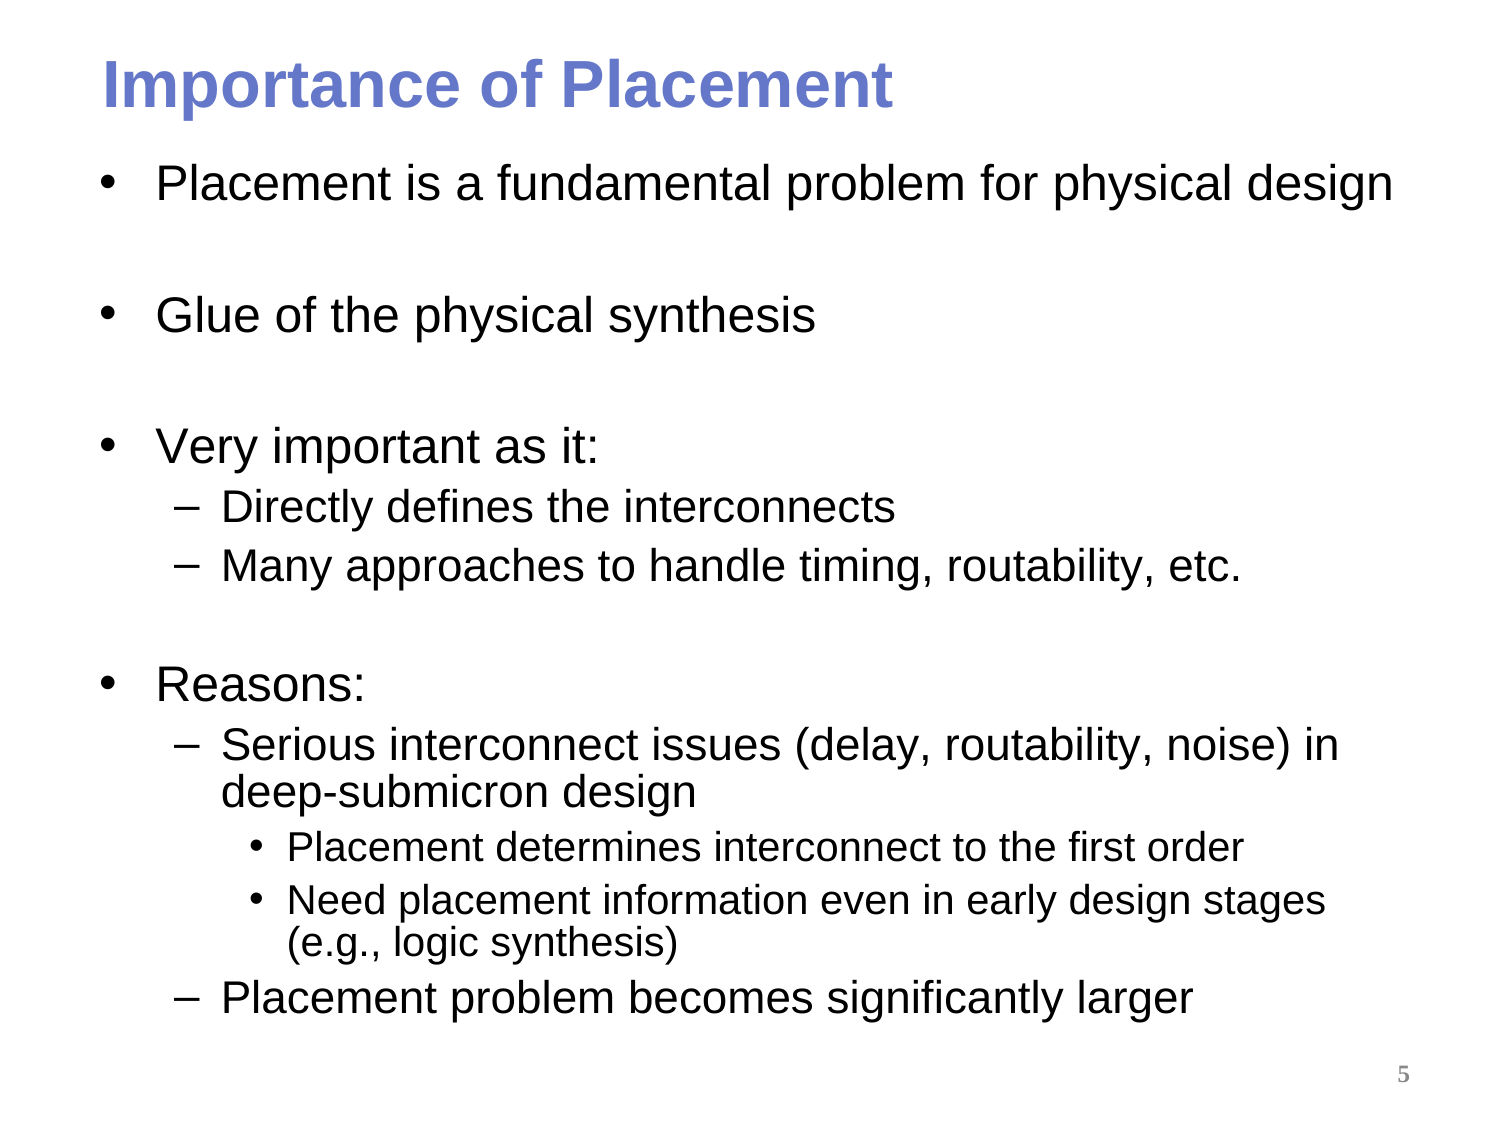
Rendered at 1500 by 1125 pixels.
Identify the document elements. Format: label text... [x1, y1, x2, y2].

text_box Placement is a fundamental problem for physical design Glue of the physical synthesis Very important as it: Directly defines the interconnects Many approaches to handle timing, routability, etc. Reasons: Serious interconnect issues (delay, routability, noise) in deep-submicron design Placement determines interconnect to the first order Need placement information even in early design stages (e.g., logic synthesis) Placement problem becomes significantly larger [84, 152, 1425, 1013]
text_box <number> [1074, 1042, 1426, 1103]
text_box Importance of Placement [87, 36, 1413, 125]
